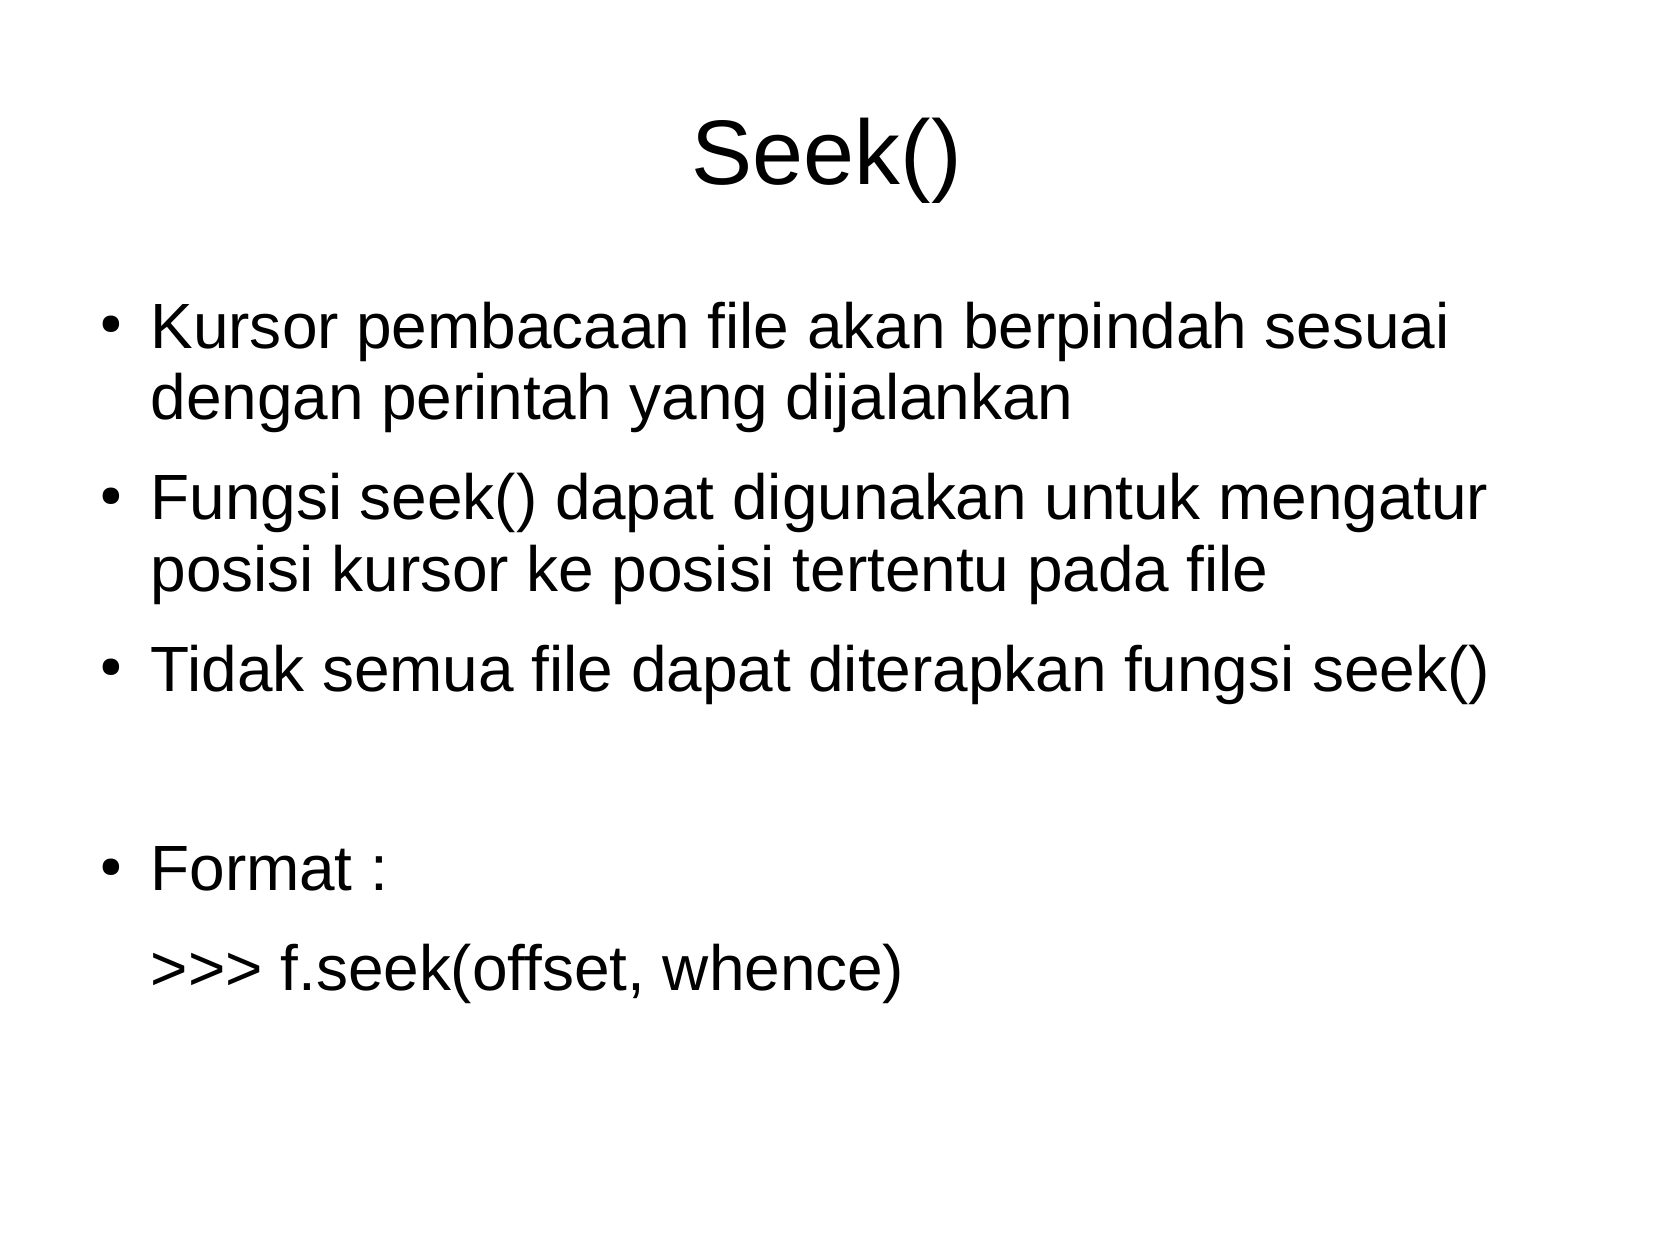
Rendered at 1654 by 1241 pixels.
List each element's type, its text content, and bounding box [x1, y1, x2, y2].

title Seek() [82, 49, 1571, 257]
list Kursor pembacaan file akan berpindah sesuai dengan perintah yang dijalankan Fungsi seek() dapat digunakan untuk mengatur posisi kursor ke posisi tertentu pada file Tidak semua file dapat diterapkan fungsi seek() Format : >>> f.seek(offset, whence) [82, 290, 1571, 1010]
